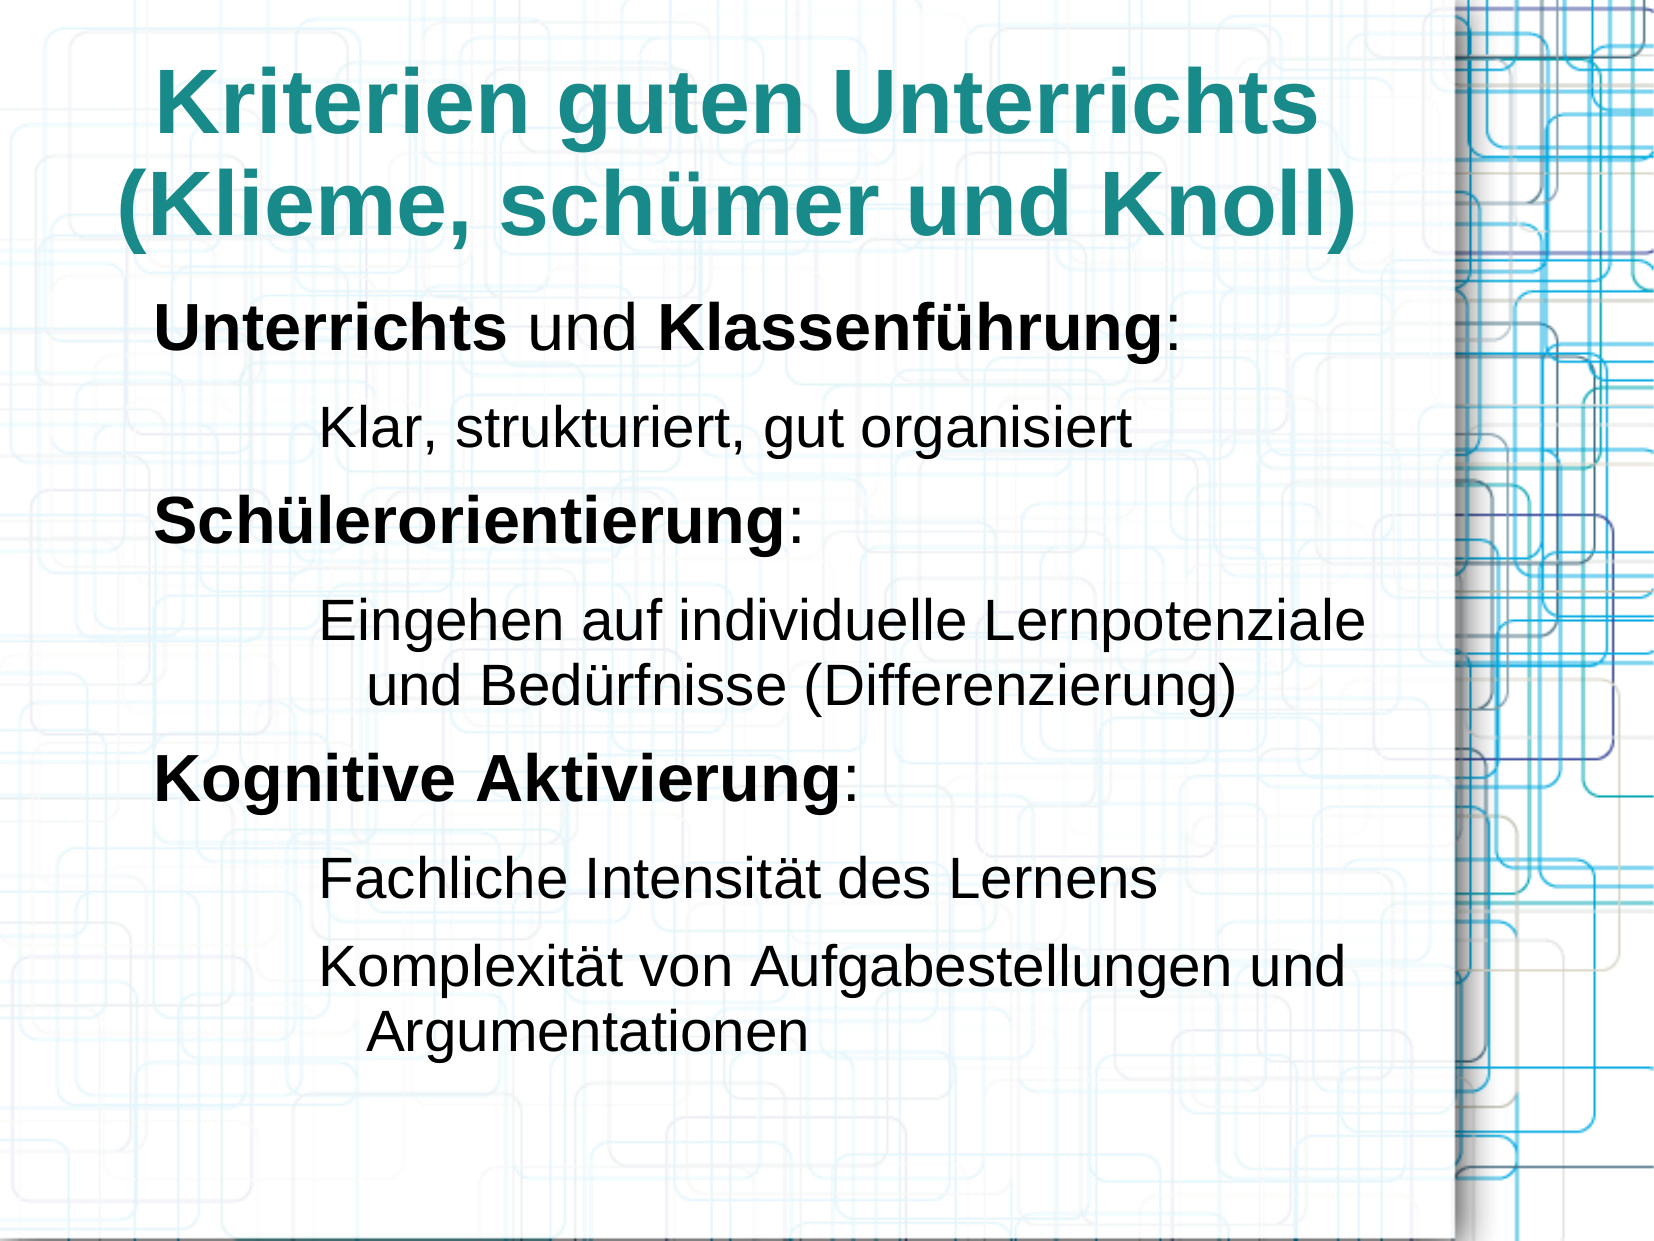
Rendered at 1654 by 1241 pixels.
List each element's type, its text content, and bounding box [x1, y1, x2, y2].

picture [0, 0, 1654, 1241]
list Unterrichts und Klassenführung: Klar, strukturiert, gut organisiert Schülerorientierung: Eingehen auf individuelle Lernpotenziale und Bedürfnisse (Differenzierung) Kognitive Aktivierung: Fachliche Intensität des Lernens Komplexität von Aufgabestellungen und Argumentationen [82, 290, 1418, 1241]
title Kriterien guten Unterrichts (Klieme, schümer und Knoll) [59, 49, 1418, 257]
